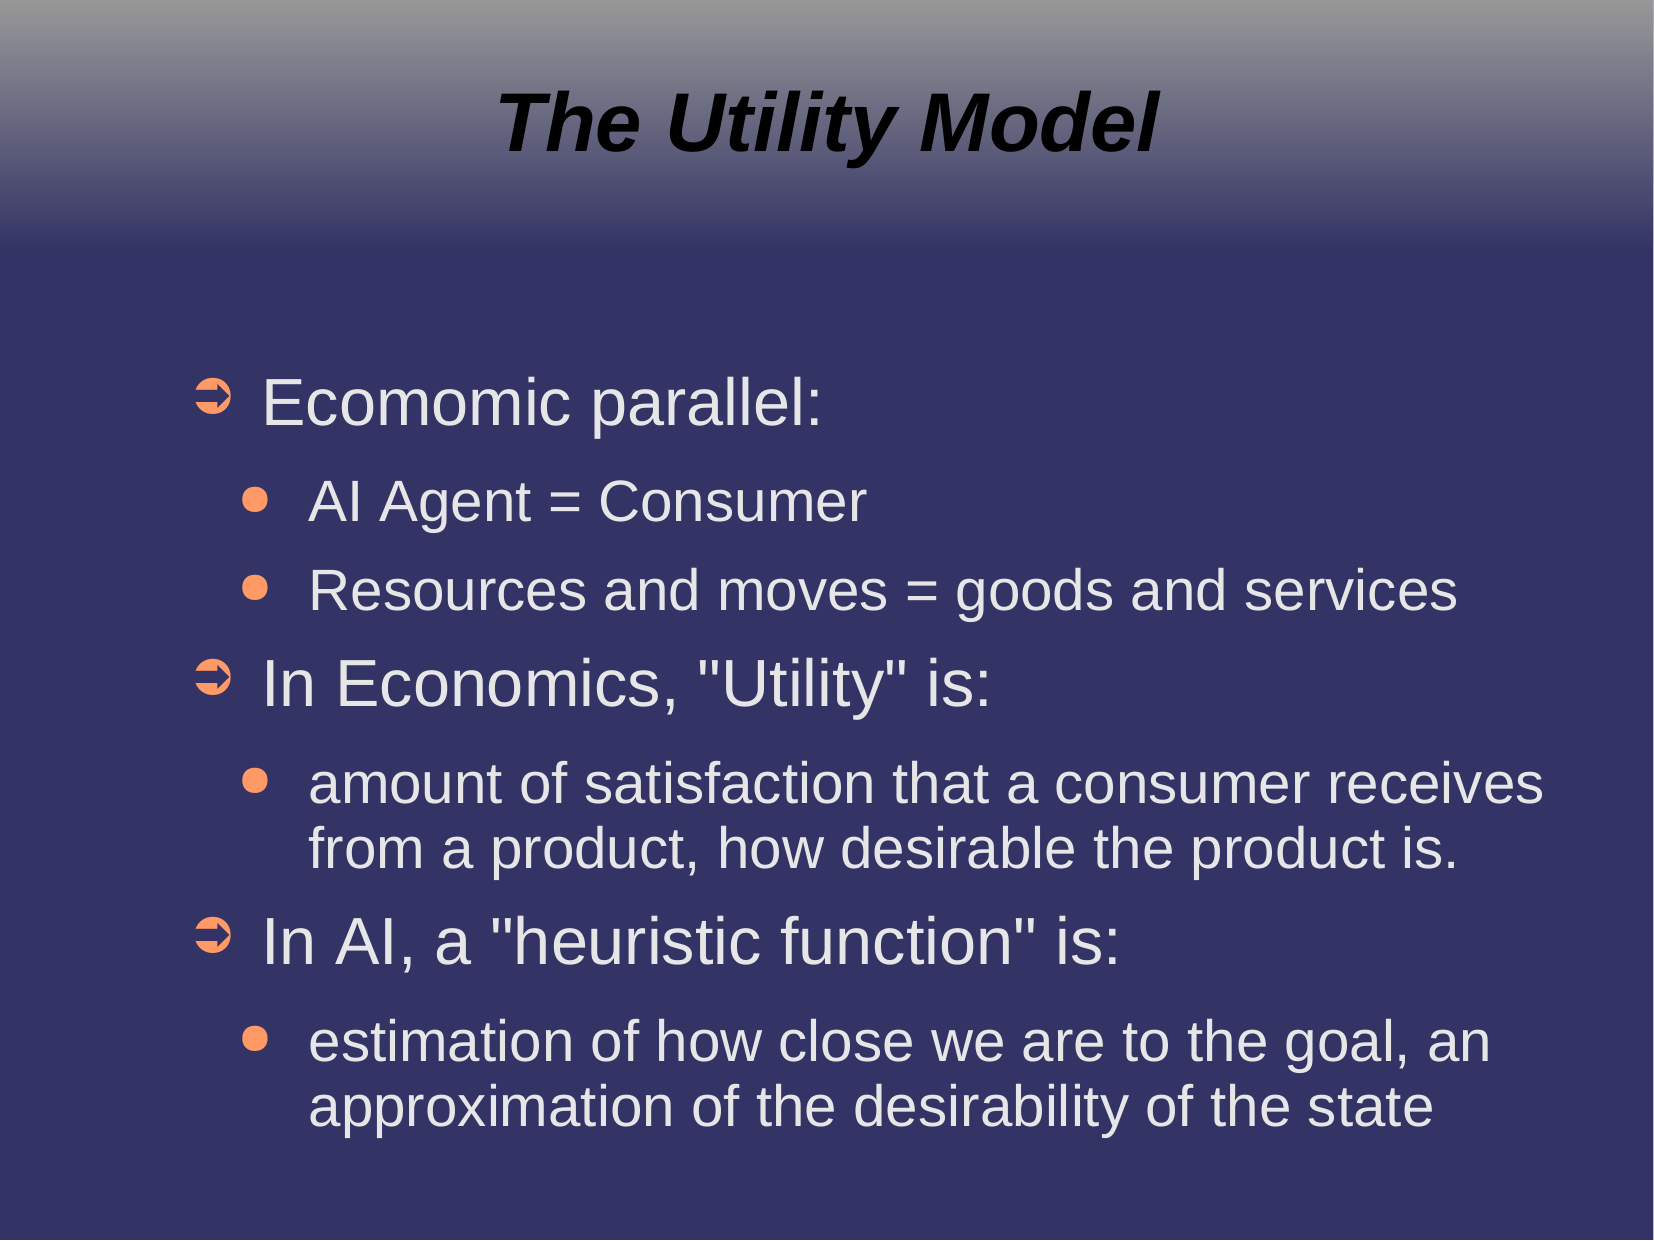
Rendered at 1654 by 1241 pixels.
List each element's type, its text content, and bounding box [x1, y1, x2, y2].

list Ecomomic parallel: AI Agent = Consumer Resources and moves = goods and services In Economics, "Utility" is: amount of satisfaction that a consumer receives from a product, how desirable the product is. In AI, a "heuristic function" is: estimation of how close we are to the goal, an approximation of the desirability of the state [178, 364, 1570, 1147]
title The Utility Model [121, 19, 1534, 227]
